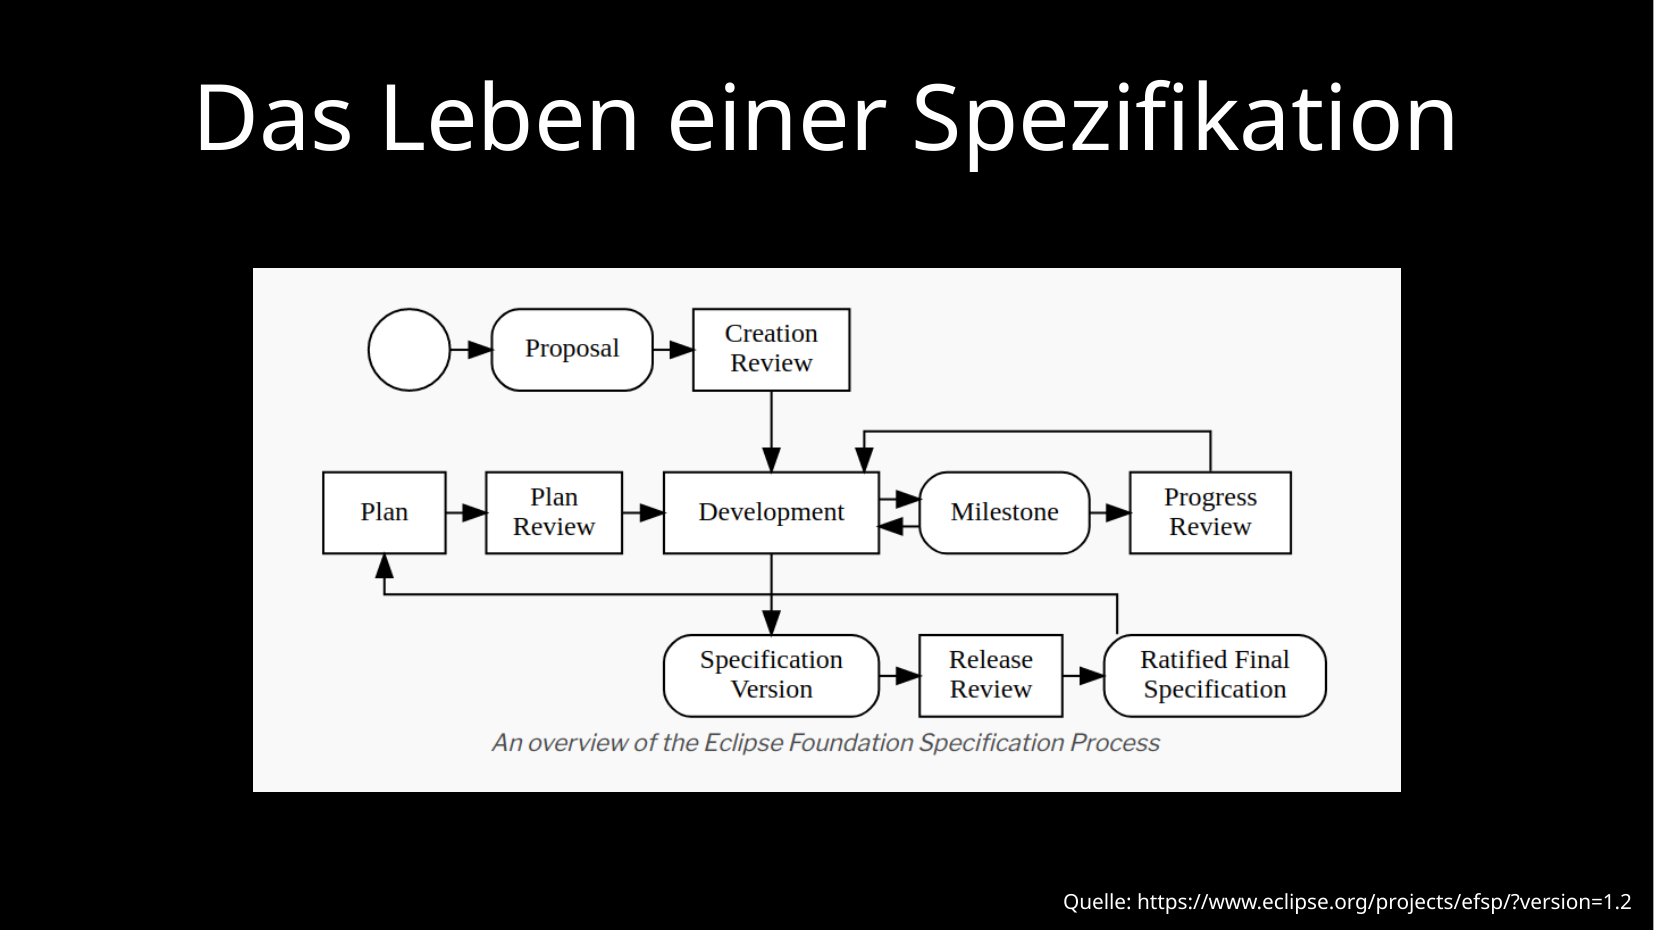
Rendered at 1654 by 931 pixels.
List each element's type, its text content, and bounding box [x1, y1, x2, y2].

title Das Leben einer Spezifikation [82, 37, 1571, 193]
picture [253, 268, 1401, 792]
text_box Quelle: https://www.eclipse.org/projects/efsp/?version=1.2 [813, 880, 1647, 924]
